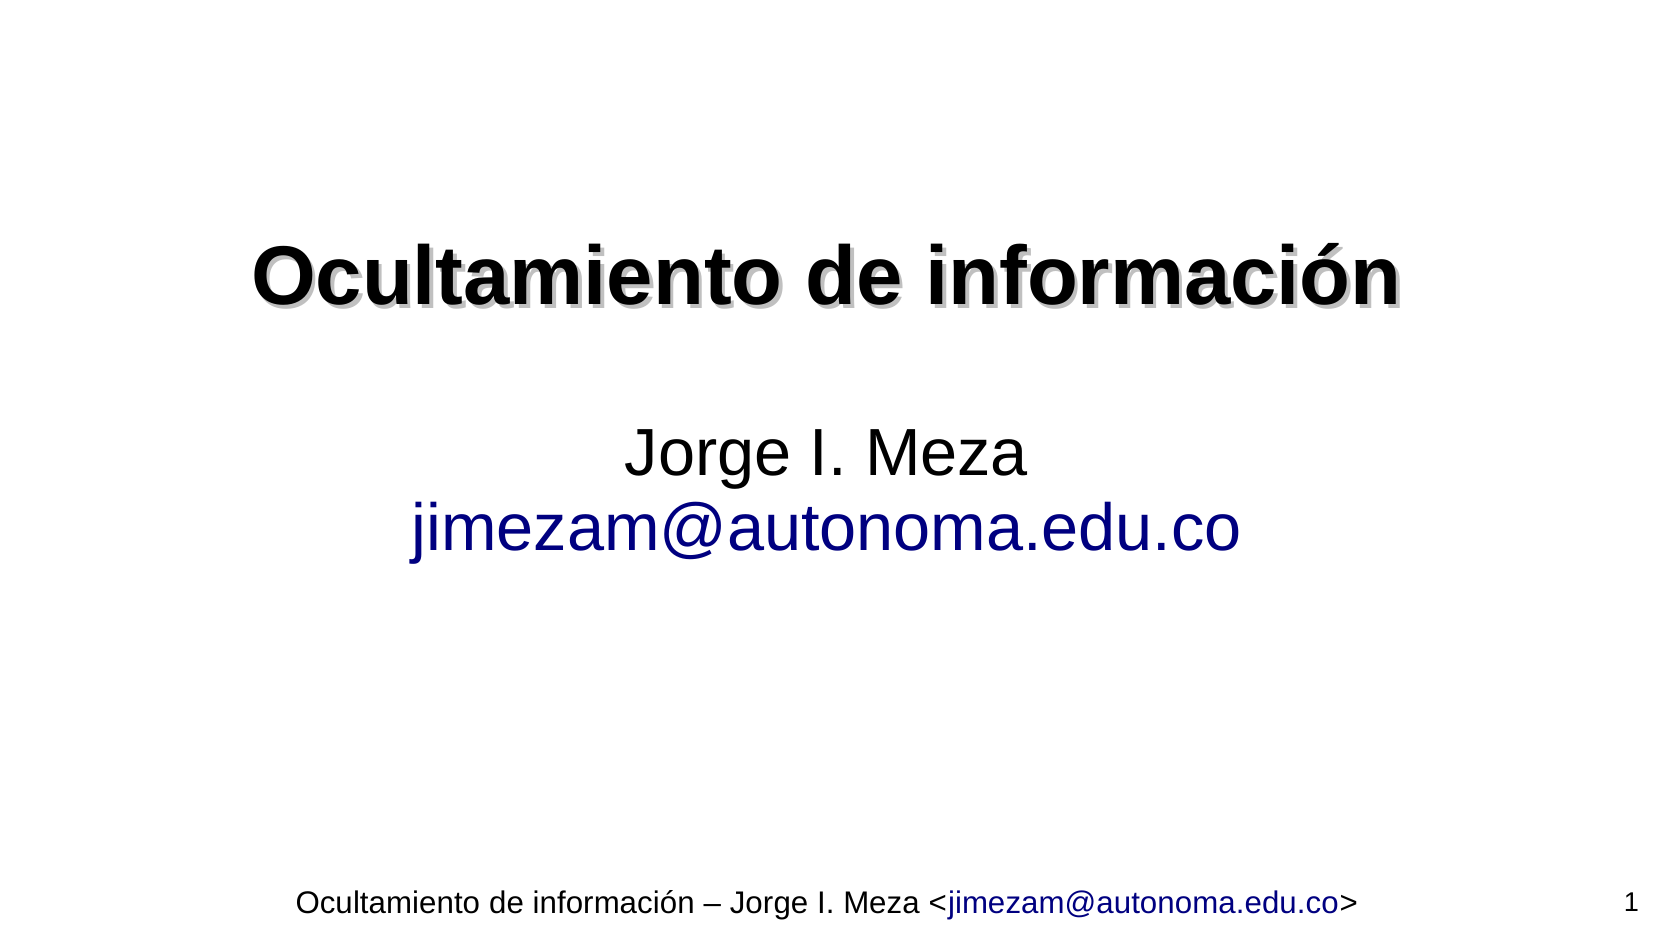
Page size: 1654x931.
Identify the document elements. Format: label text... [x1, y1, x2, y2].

subtitle Ocultamiento de información Jorge I. Meza jimezam@autonoma.edu.co [82, 37, 1571, 757]
